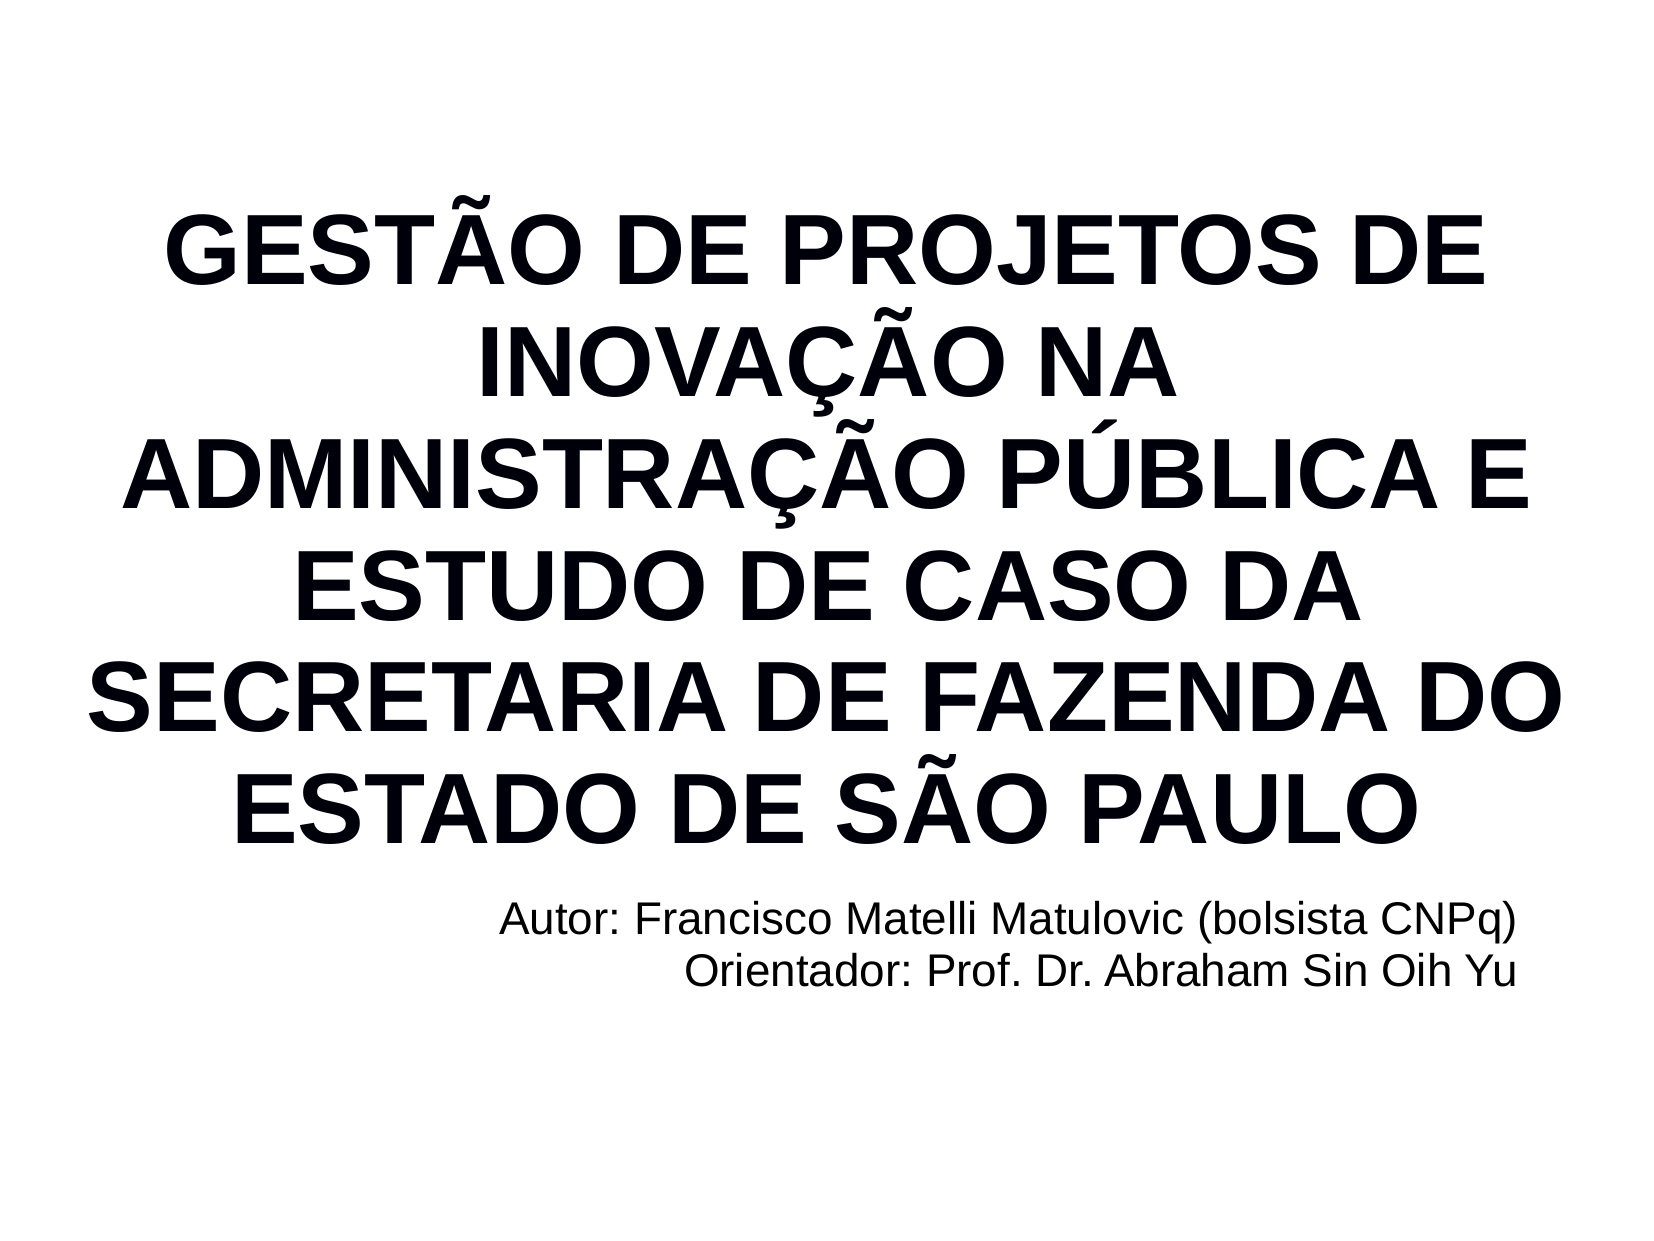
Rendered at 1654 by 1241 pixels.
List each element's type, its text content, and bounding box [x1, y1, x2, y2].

text_box Autor: Francisco Matelli Matulovic (bolsista CNPq) Orientador: Prof. Dr. Abraham Sin Oih Yu [484, 885, 1534, 1004]
subtitle GESTÃO DE PROJETOS DE Inovação Na administração pública e estudo de caso da Secretaria DE FAZENDA do Estado de São Paulo [82, 49, 1571, 1010]
